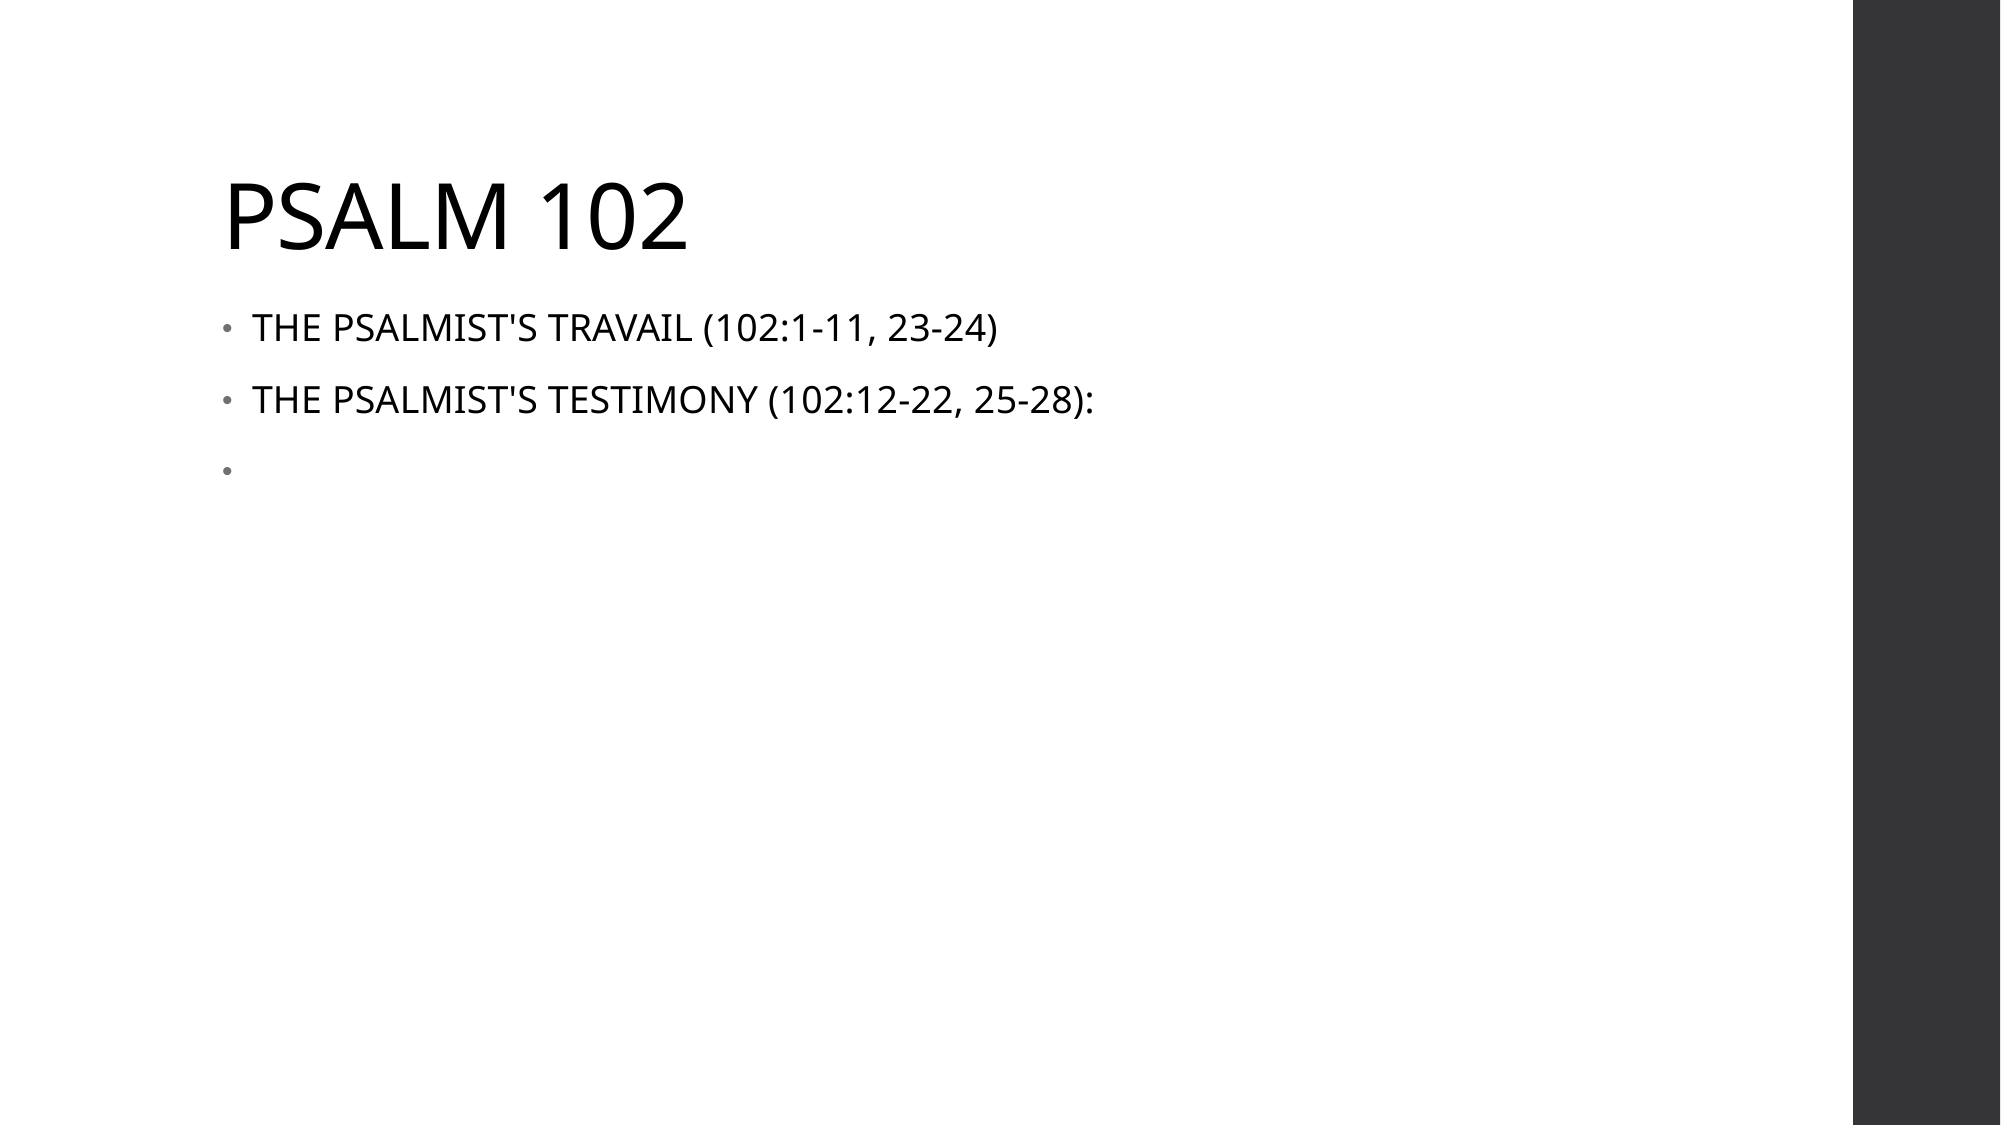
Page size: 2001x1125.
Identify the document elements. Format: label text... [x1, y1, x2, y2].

list THE PSALMIST'S TRAVAIL (102:1-11, 23-24) THE PSALMIST'S TESTIMONY (102:12-22, 25-28): [206, 299, 1617, 1014]
title PSALM 102 [206, 60, 1797, 278]
